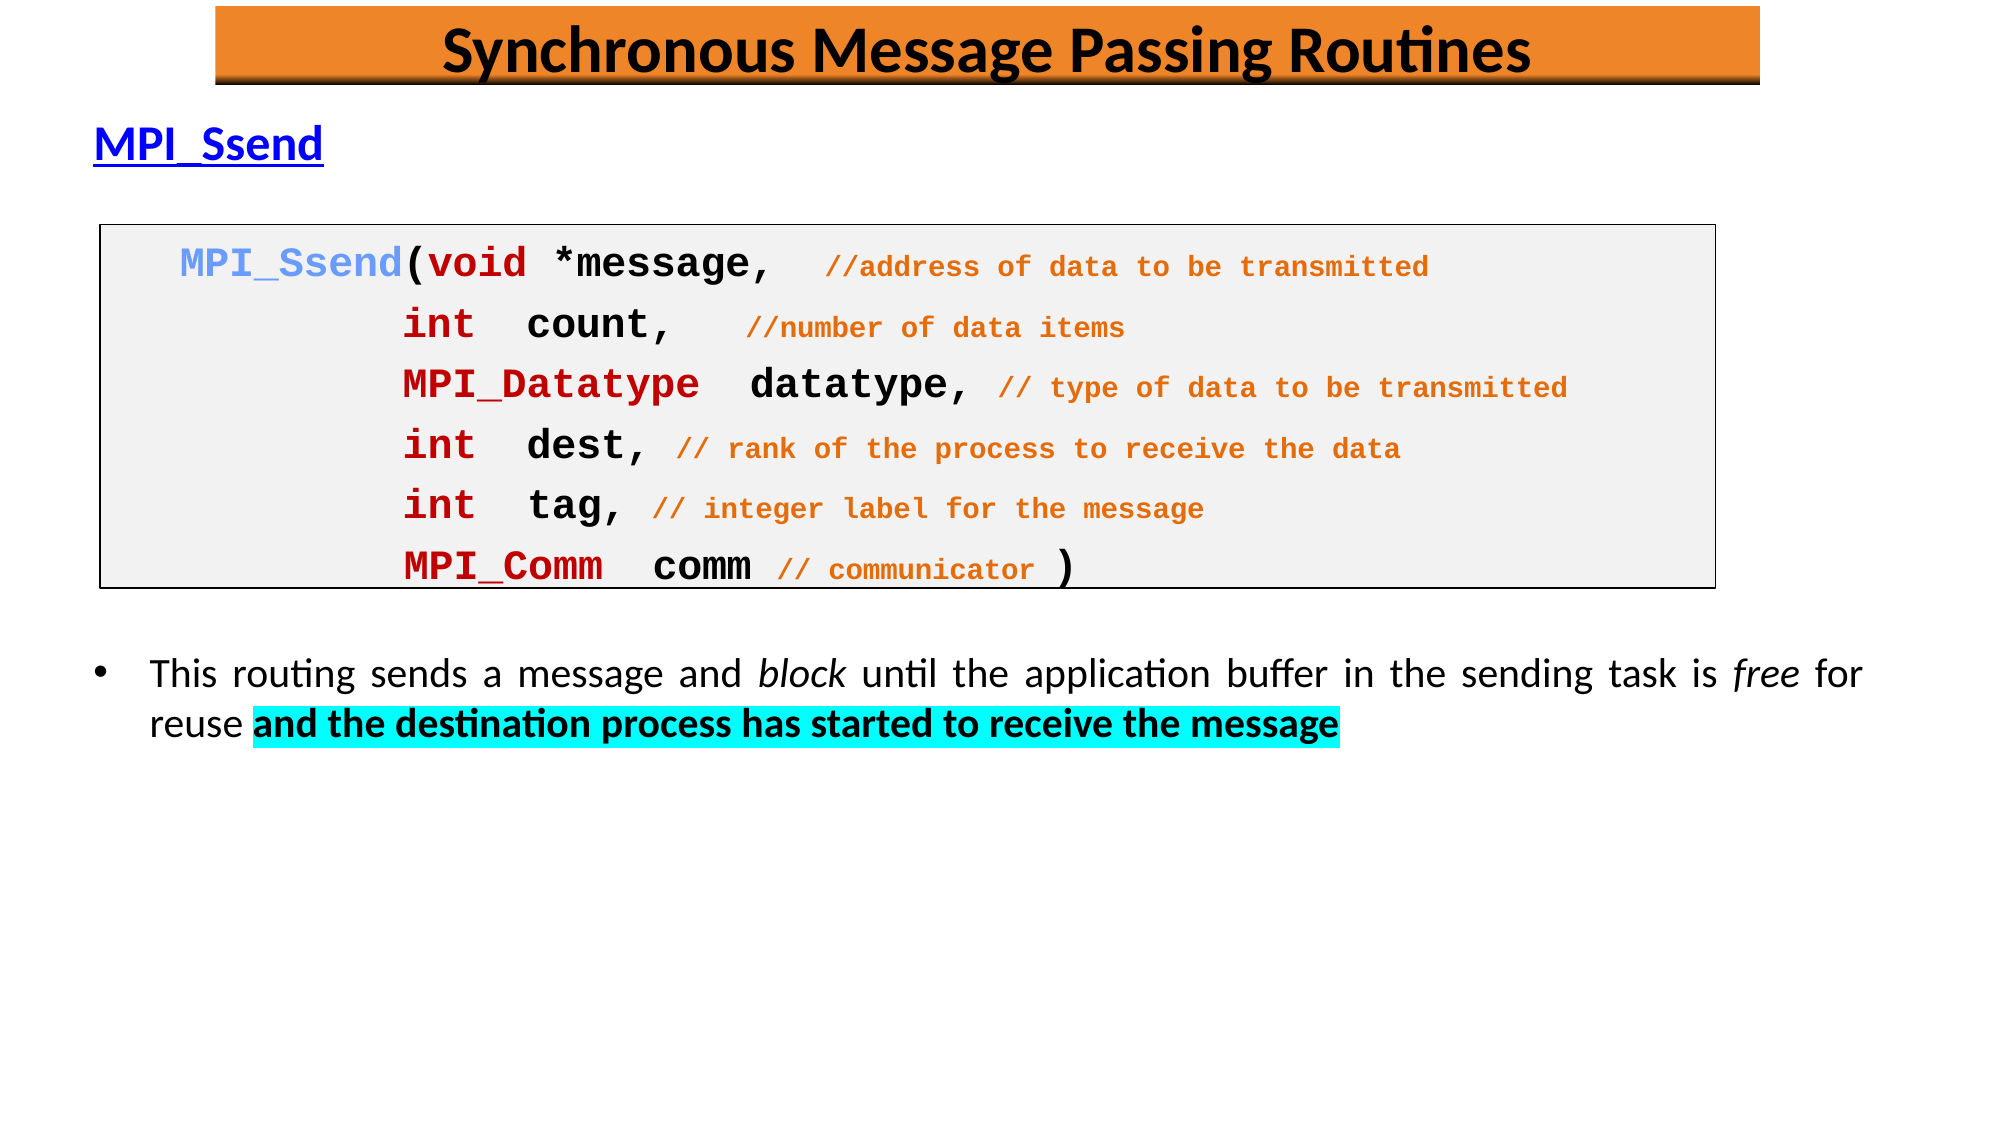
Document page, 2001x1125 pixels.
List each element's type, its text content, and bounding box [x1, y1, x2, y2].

list MPI_Ssend This routing sends a message and block until the application buffer in the sending task is free for reuse and the destination process has started to receive the message [78, 102, 1879, 1125]
text_box MPI_Ssend(void *message, //address of data to be transmitted int count, //number of data items MPI_Datatype datatype, // type of data to be transmitted int dest, // rank of the process to receive the data int tag, // integer label for the message MPI_Comm comm // communicator ) [99, 224, 1716, 588]
text_box Synchronous Message Passing Routines [215, 6, 1760, 85]
